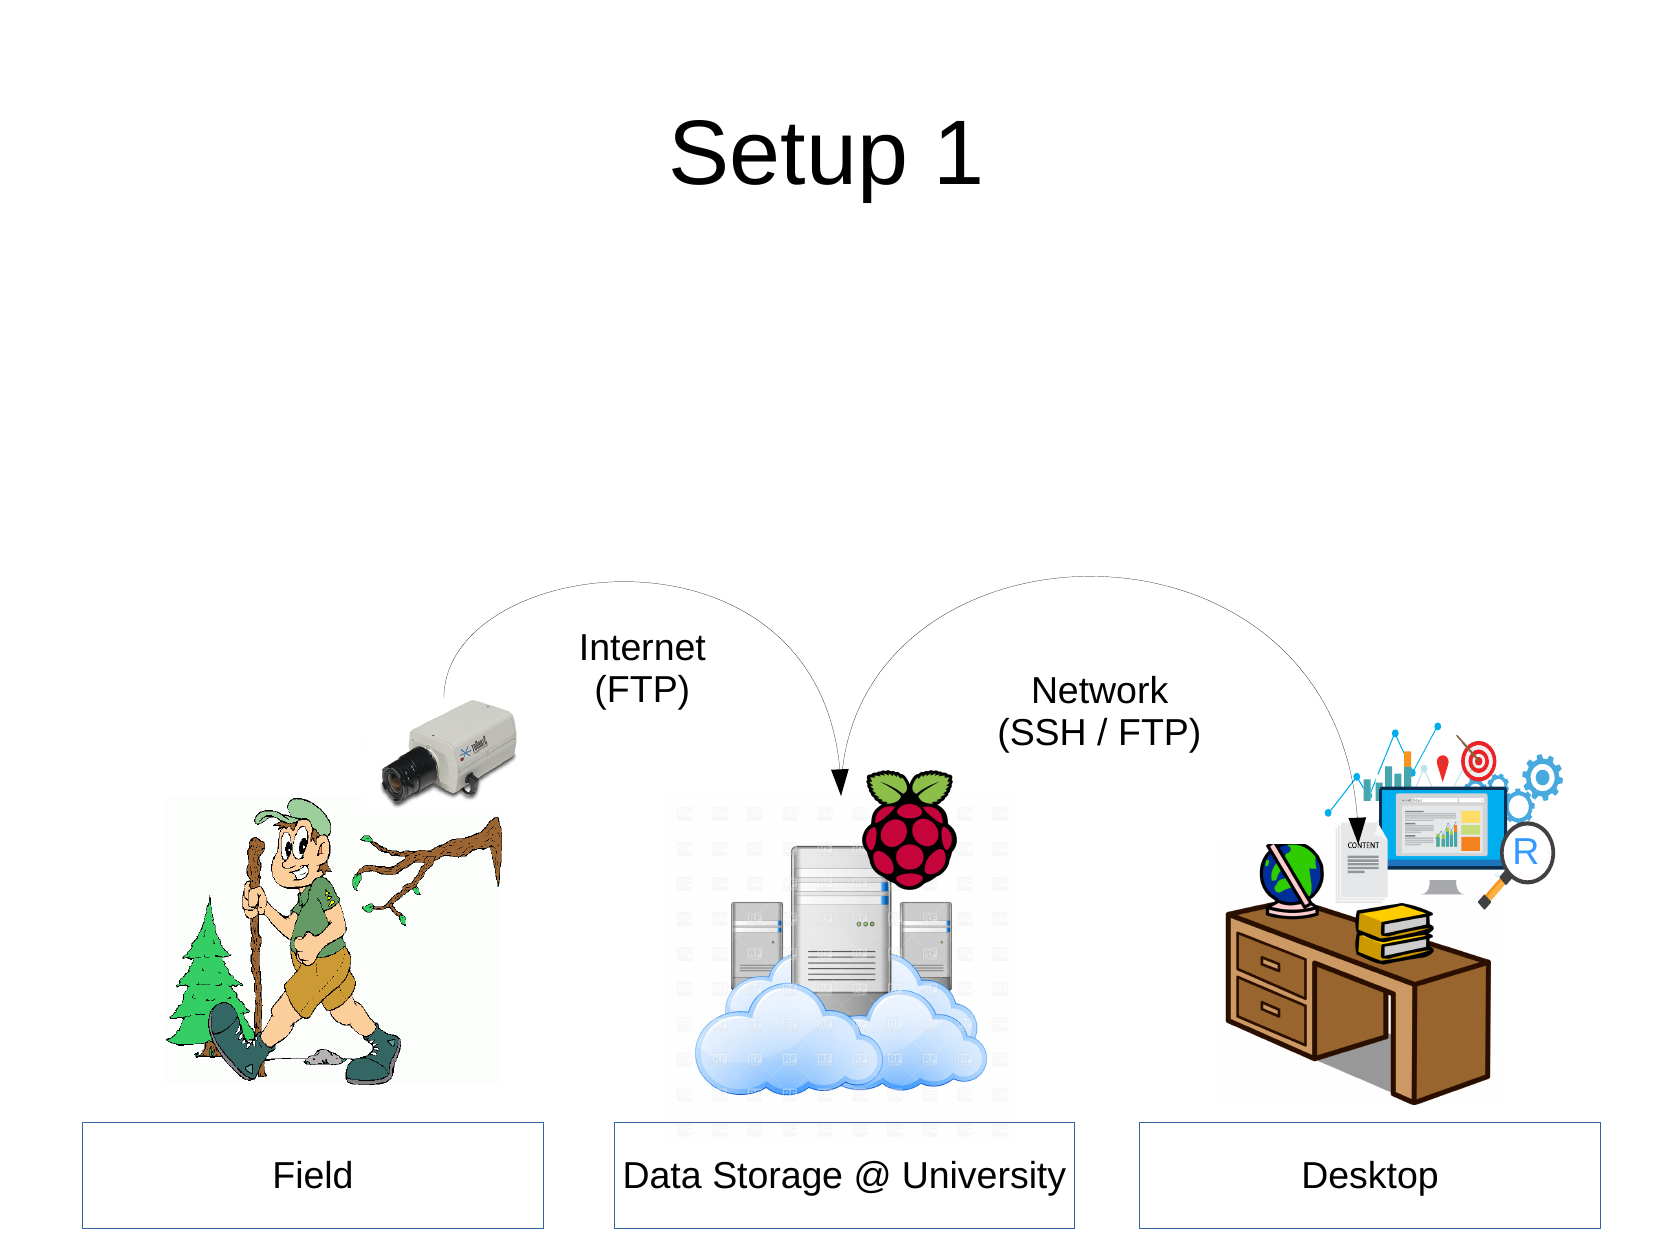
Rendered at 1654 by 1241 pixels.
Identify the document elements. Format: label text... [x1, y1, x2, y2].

picture [667, 770, 1015, 1122]
text_box Field [82, 1122, 544, 1229]
picture [165, 698, 522, 1085]
picture [1216, 722, 1591, 1105]
text_box R [1504, 827, 1547, 876]
title Setup 1 [82, 49, 1571, 257]
text_box Data Storage @ University [614, 1122, 1075, 1229]
text_box Desktop [1139, 1122, 1601, 1229]
